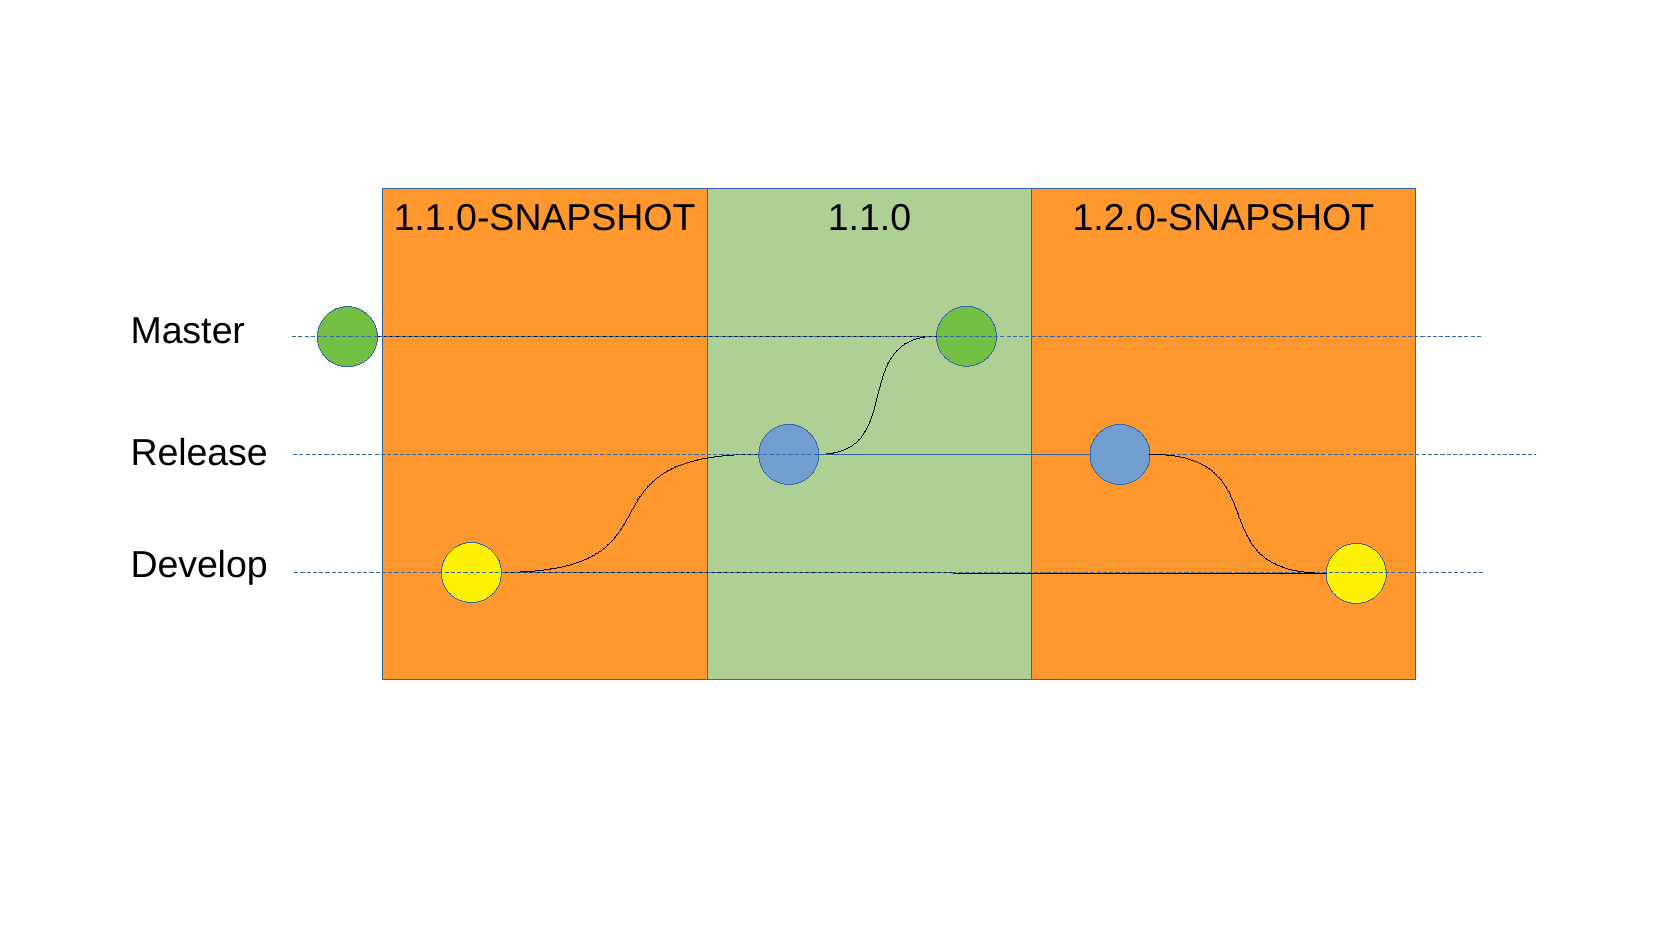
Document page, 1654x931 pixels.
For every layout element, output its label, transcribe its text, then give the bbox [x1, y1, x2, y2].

text_box [758, 424, 819, 485]
text_box [936, 306, 997, 367]
text_box Develop [115, 536, 288, 593]
text_box Release [115, 423, 288, 481]
text_box 1.1.0 [708, 573, 1032, 680]
text_box 1.1.0 [708, 188, 1032, 573]
text_box 1.2.0-SNAPSHOT [1032, 188, 1416, 680]
text_box Master [115, 302, 264, 359]
text_box [1326, 543, 1387, 604]
text_box 1.1.0-SNAPSHOT [382, 188, 708, 336]
text_box [317, 306, 378, 367]
text_box [441, 542, 502, 603]
text_box 1.1.0-SNAPSHOT [382, 337, 708, 680]
text_box [1090, 424, 1151, 485]
